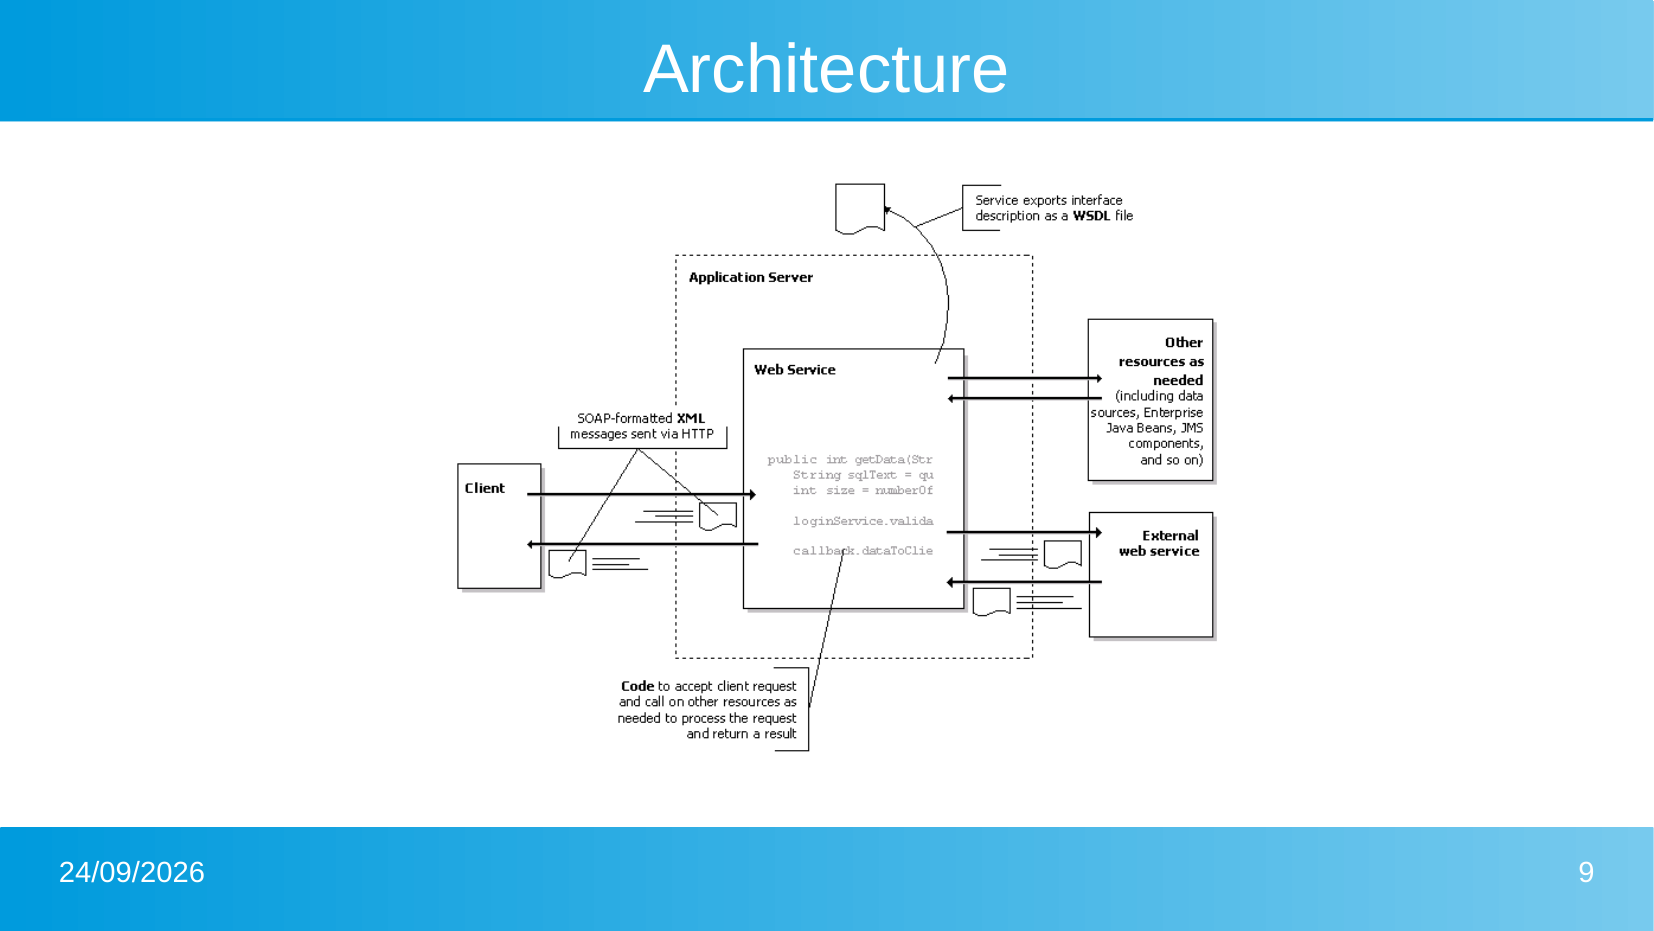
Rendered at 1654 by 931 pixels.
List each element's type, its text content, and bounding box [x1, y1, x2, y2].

title Architecture [59, 29, 1595, 108]
picture [442, 173, 1230, 768]
